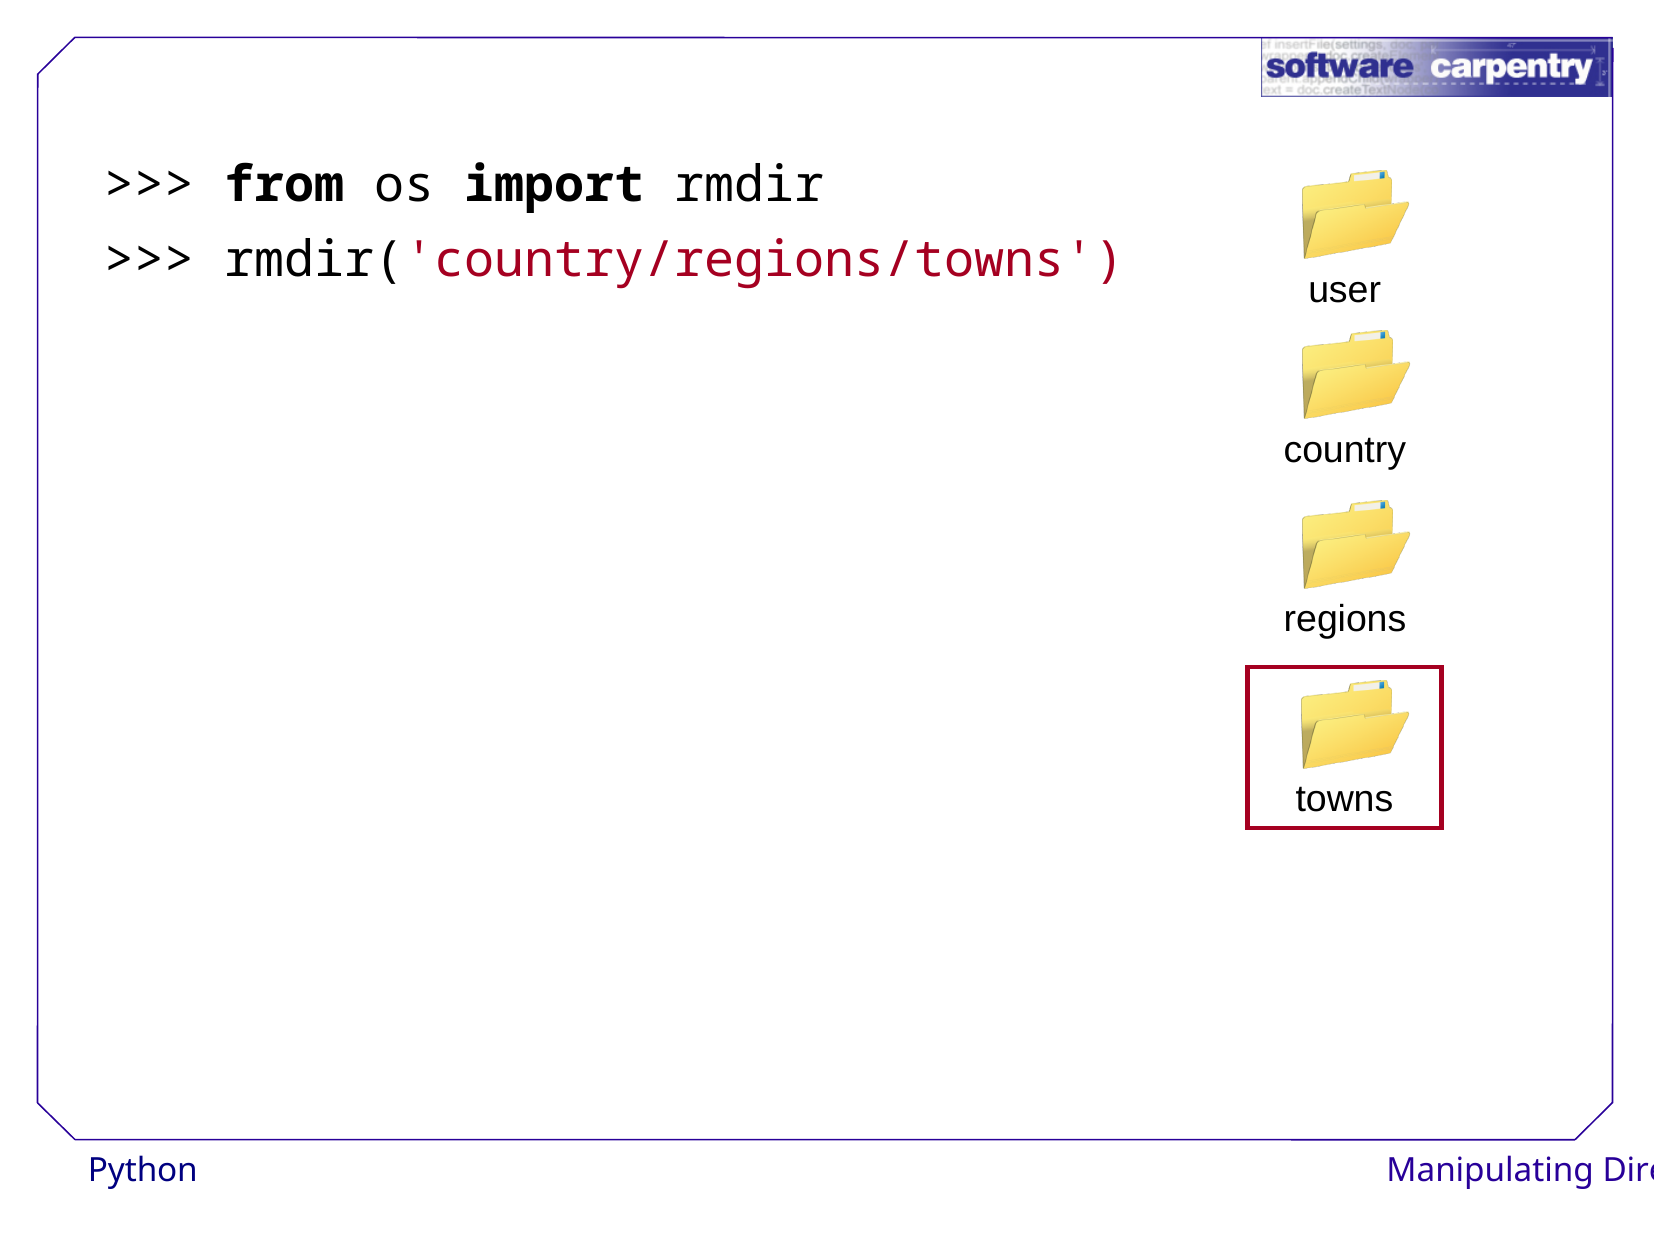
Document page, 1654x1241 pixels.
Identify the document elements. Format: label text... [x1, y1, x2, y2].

picture [1297, 669, 1413, 782]
text_box user [1293, 261, 1396, 319]
text_box towns [1280, 770, 1409, 826]
text_box country [1268, 420, 1422, 479]
text_box >>> from os import rmdir >>> rmdir('country/regions/towns') [89, 128, 1512, 1037]
picture [1298, 316, 1414, 432]
picture [1298, 156, 1413, 273]
picture [1261, 39, 1613, 97]
text_box regions [1268, 590, 1422, 649]
picture [1298, 486, 1414, 602]
